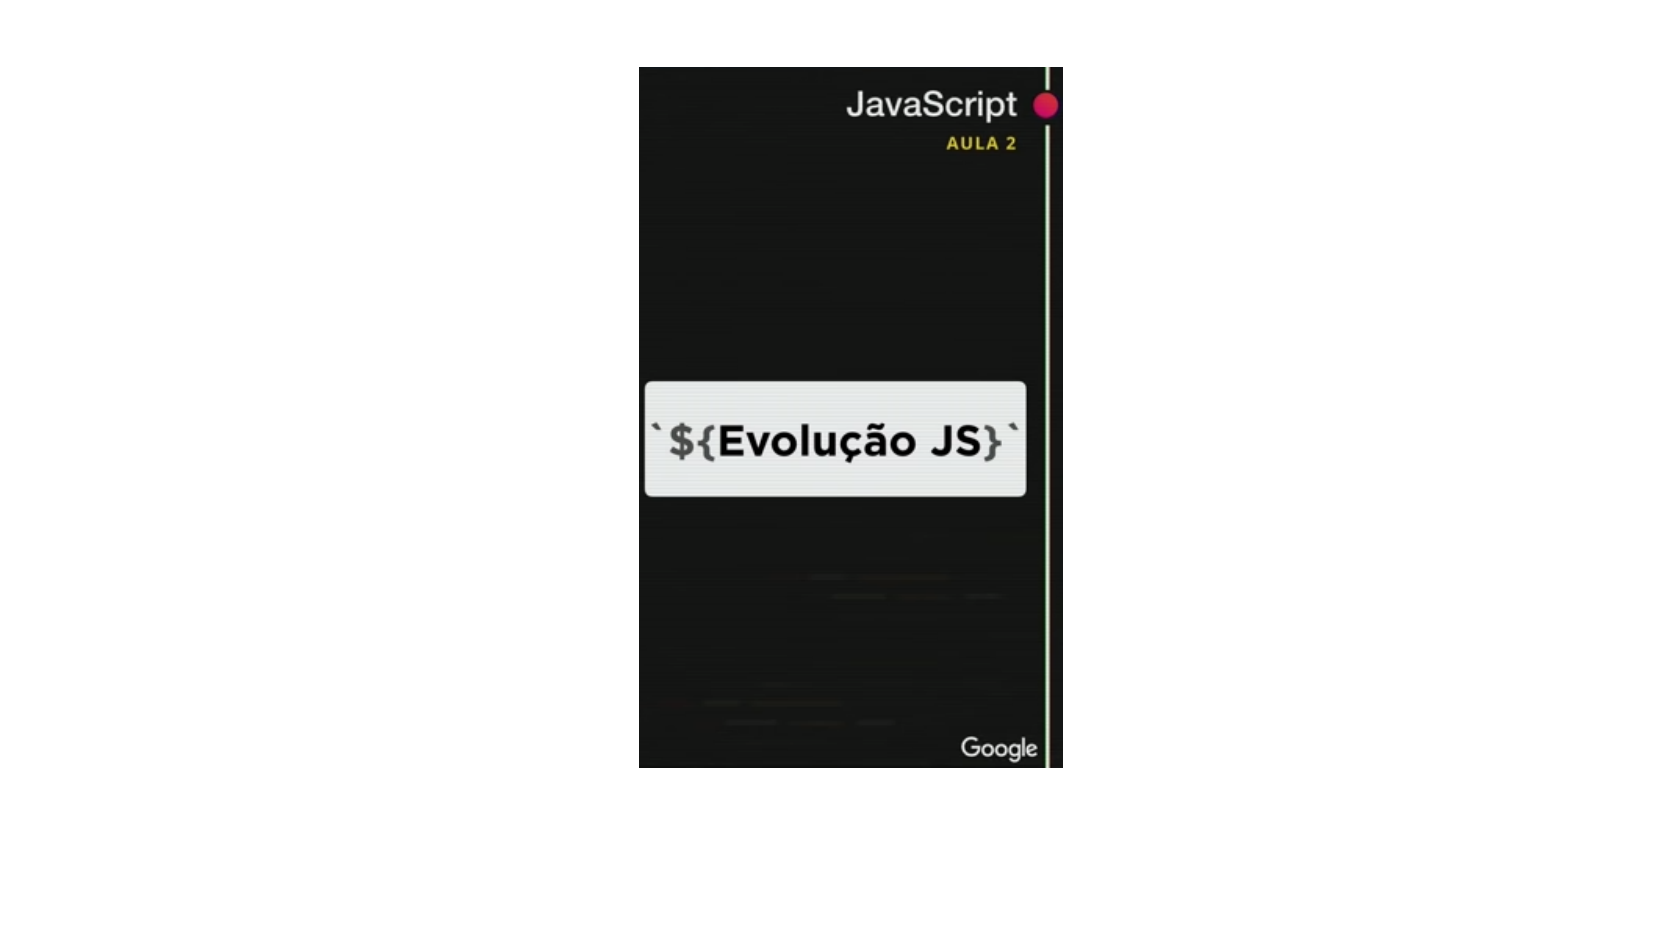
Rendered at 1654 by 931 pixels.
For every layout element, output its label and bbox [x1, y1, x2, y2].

picture [639, 67, 1063, 768]
